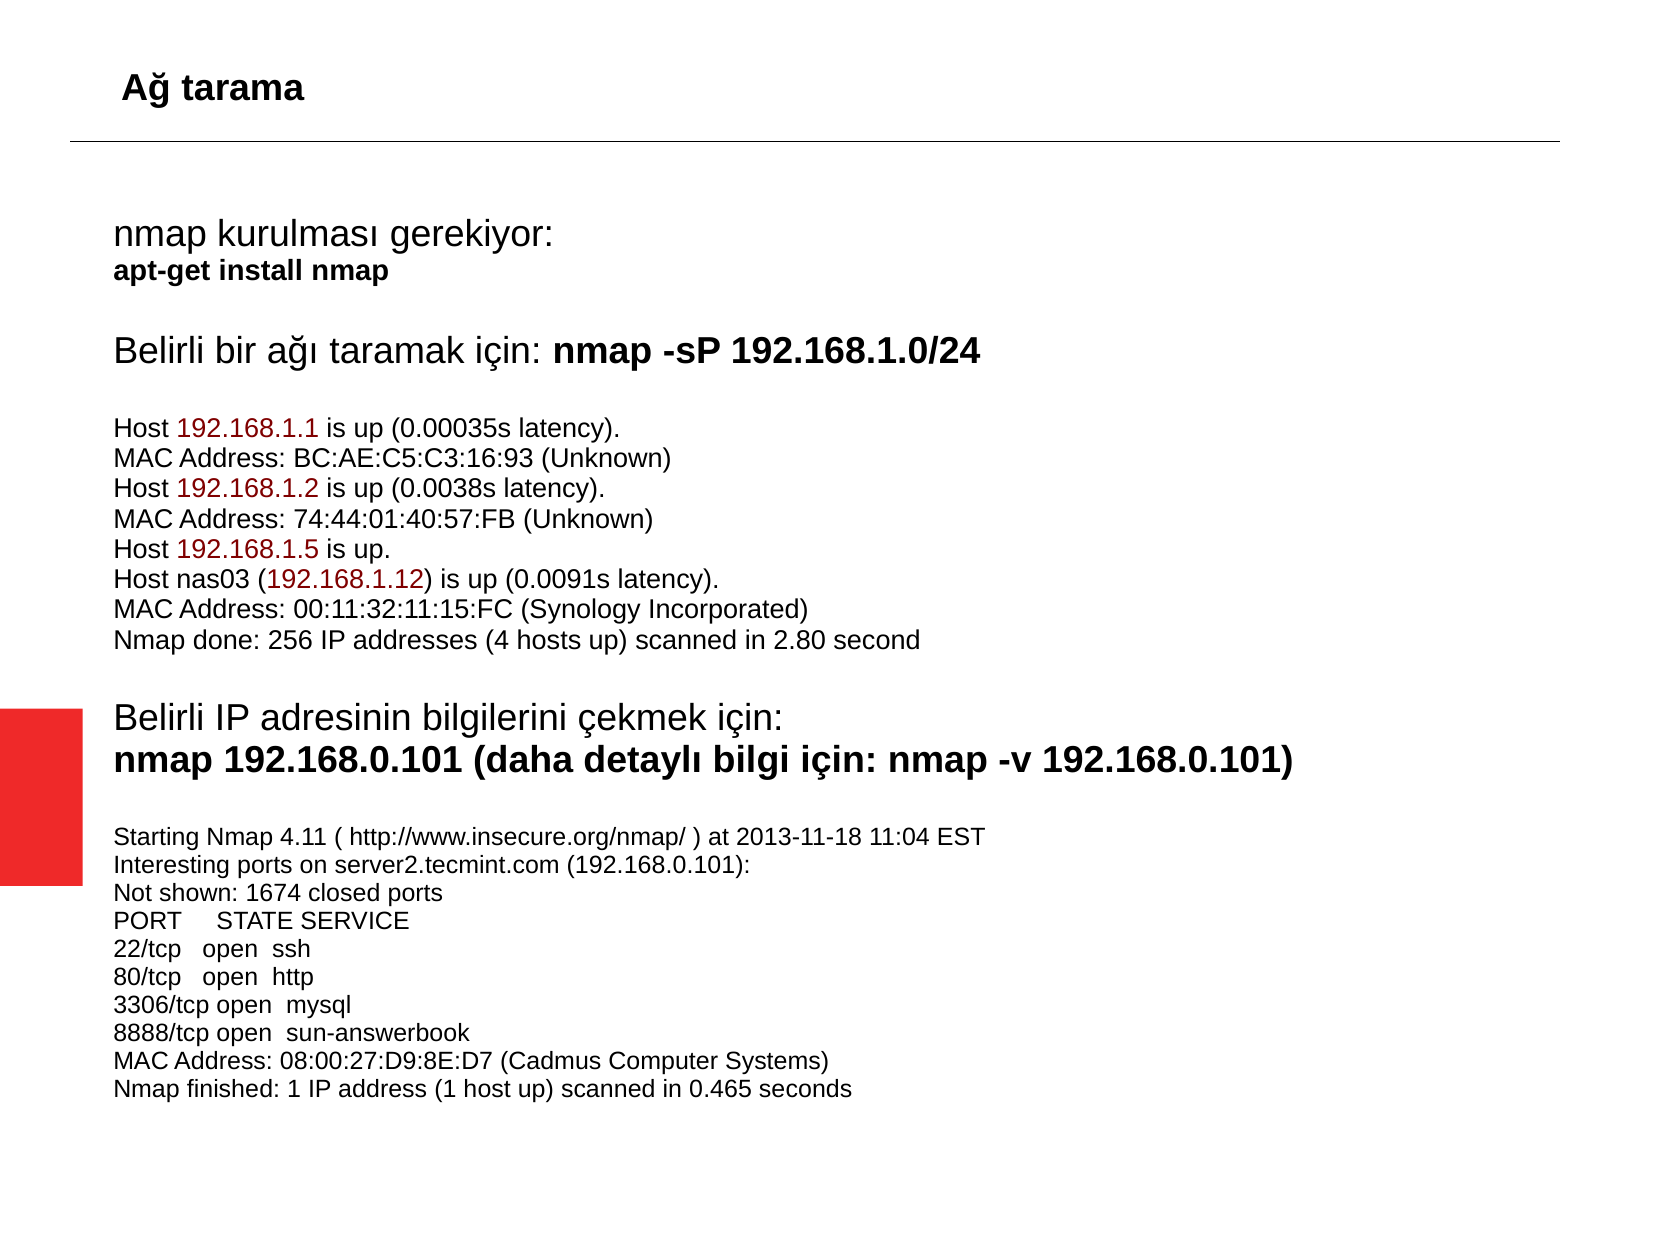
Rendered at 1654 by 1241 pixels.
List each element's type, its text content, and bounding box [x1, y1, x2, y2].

text_box Ağ tarama [106, 59, 1536, 117]
text_box nmap kurulması gerekiyor: apt-get install nmap Belirli bir ağı taramak için: nmap -sP 192.168.1.0/24 Host 192.168.1.1 is up (0.00035s latency). MAC Address: BC:AE:C5:C3:16:93 (Unknown) Host 192.168.1.2 is up (0.0038s latency). MAC Address: 74:44:01:40:57:FB (Unknown) Host 192.168.1.5 is up. Host nas03 (192.168.1.12) is up (0.0091s latency). MAC Address: 00:11:32:11:15:FC (Synology Incorporated) Nmap done: 256 IP addresses (4 hosts up) scanned in 2.80 second Belirli IP adresinin bilgilerini çekmek için: nmap 192.168.0.101 (daha detaylı bilgi için: nmap -v 192.168.0.101) Starting Nmap 4.11 ( http://www.insecure.org/nmap/ ) at 2013-11-18 11:04 EST Interesting ports on server2.tecmint.com (192.168.0.101): Not shown: 1674 closed ports PORT STATE SERVICE 22/tcp open ssh 80/tcp open http 3306/tcp open mysql 8888/tcp open sun-answerbook MAC Address: 08:00:27:D9:8E:D7 (Cadmus Computer Systems) Nmap finished: 1 IP address (1 host up) scanned in 0.465 seconds [98, 204, 1524, 1111]
